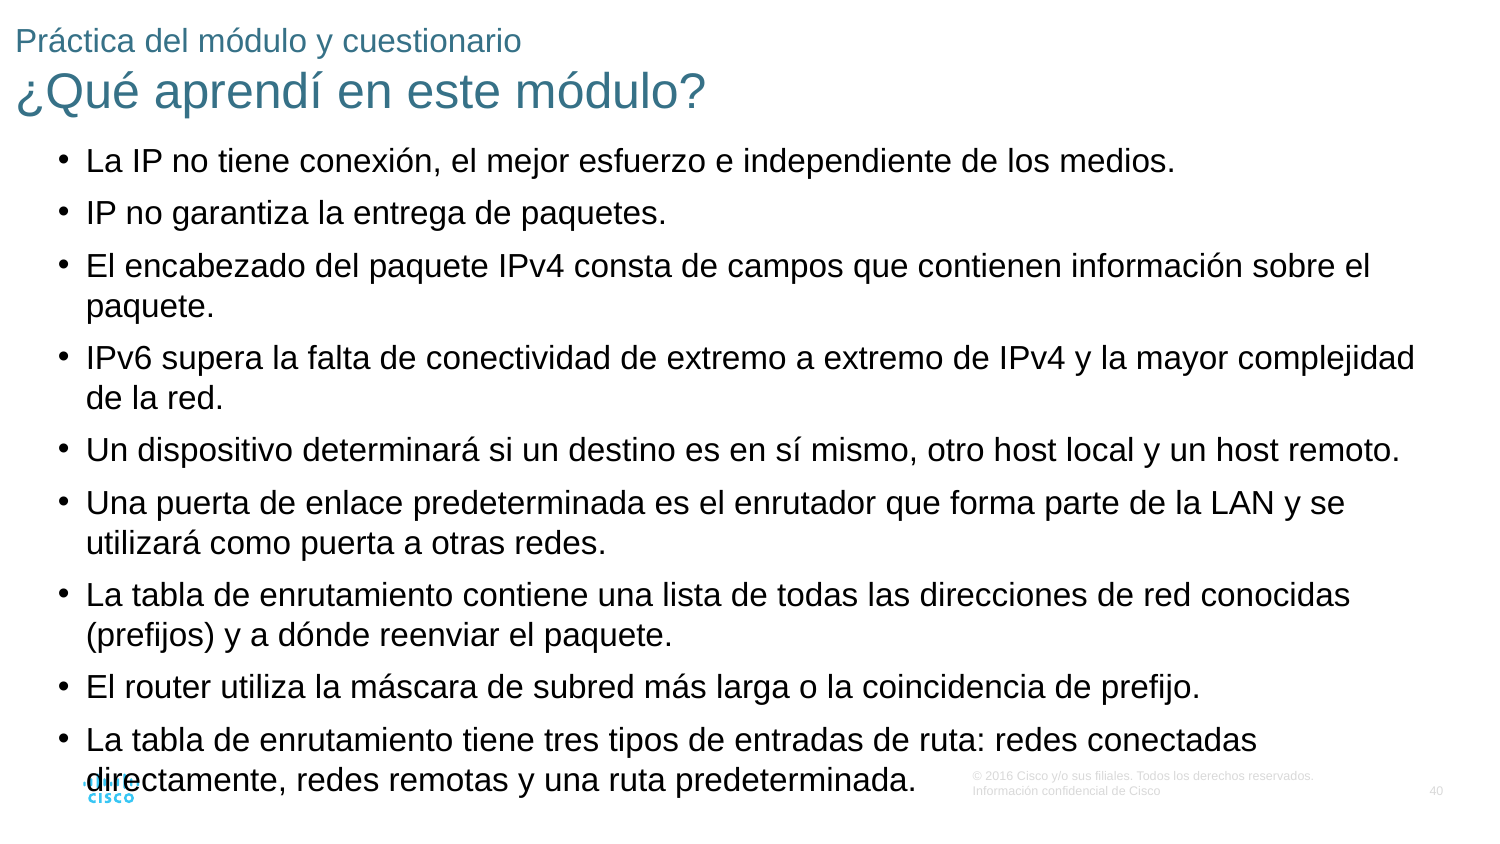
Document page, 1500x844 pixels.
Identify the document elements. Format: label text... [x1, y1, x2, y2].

list La IP no tiene conexión, el mejor esfuerzo e independiente de los medios. IP no garantiza la entrega de paquetes. El encabezado del paquete IPv4 consta de campos que contienen información sobre el paquete. IPv6 supera la falta de conectividad de extremo a extremo de IPv4 y la mayor complejidad de la red. Un dispositivo determinará si un destino es en sí mismo, otro host local y un host remoto. Una puerta de enlace predeterminada es el enrutador que forma parte de la LAN y se utilizará como puerta a otras redes. La tabla de enrutamiento contiene una lista de todas las direcciones de red conocidas (prefijos) y a dónde reenviar el paquete. El router utiliza la máscara de subred más larga o la coincidencia de prefijo. La tabla de enrutamiento tiene tres tipos de entradas de ruta: redes conectadas directamente, redes remotas y una ruta predeterminada. [0, 131, 1451, 767]
title Práctica del módulo y cuestionario ¿Qué aprendí en este módulo? [0, 6, 1500, 131]
